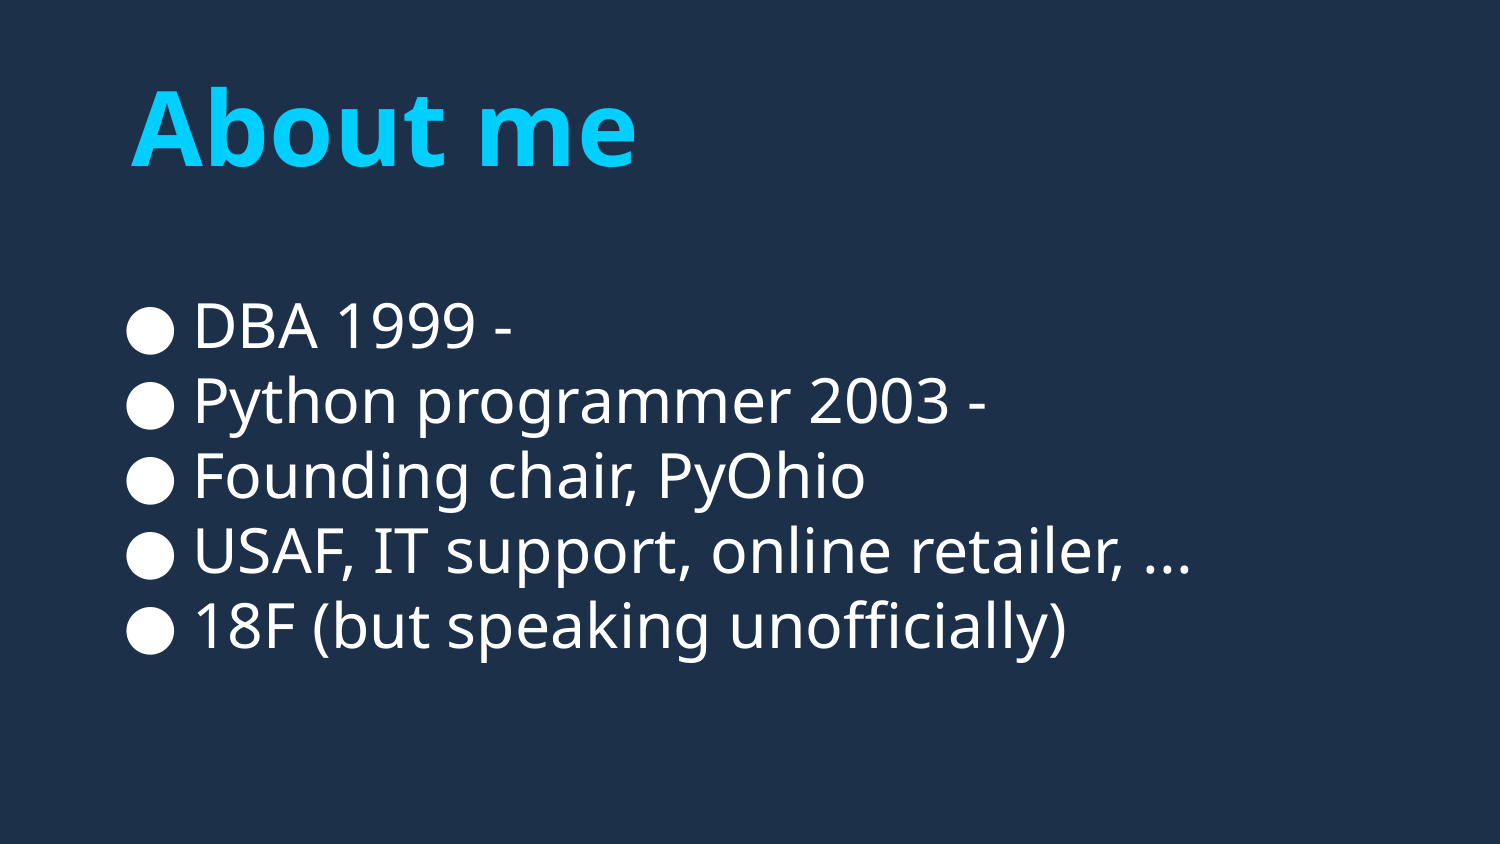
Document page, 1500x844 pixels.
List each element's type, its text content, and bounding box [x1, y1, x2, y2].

title About me [116, 47, 1329, 186]
list DBA 1999 - Python programmer 2003 - Founding chair, PyOhio USAF, IT support, online retailer, ... 18F (but speaking unofficially) [102, 271, 1397, 832]
